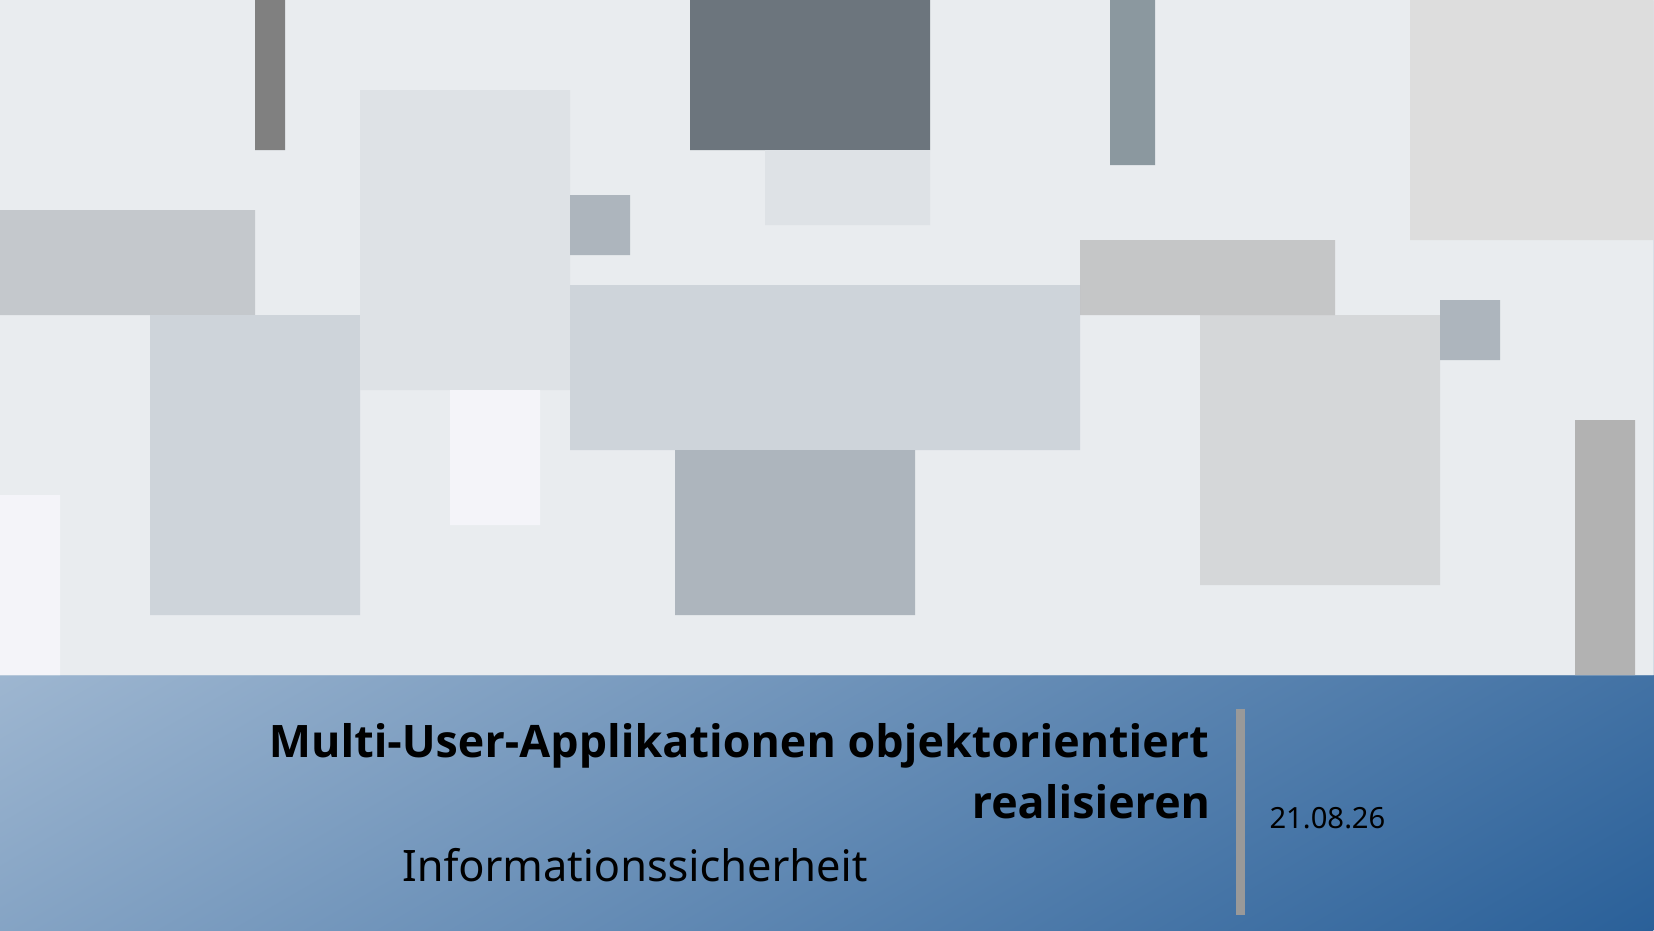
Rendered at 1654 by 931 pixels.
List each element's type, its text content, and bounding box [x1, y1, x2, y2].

subtitle Informationssicherheit [59, 835, 1211, 895]
title Multi-User-Applikationen objektorientiert realisieren [59, 708, 1211, 833]
